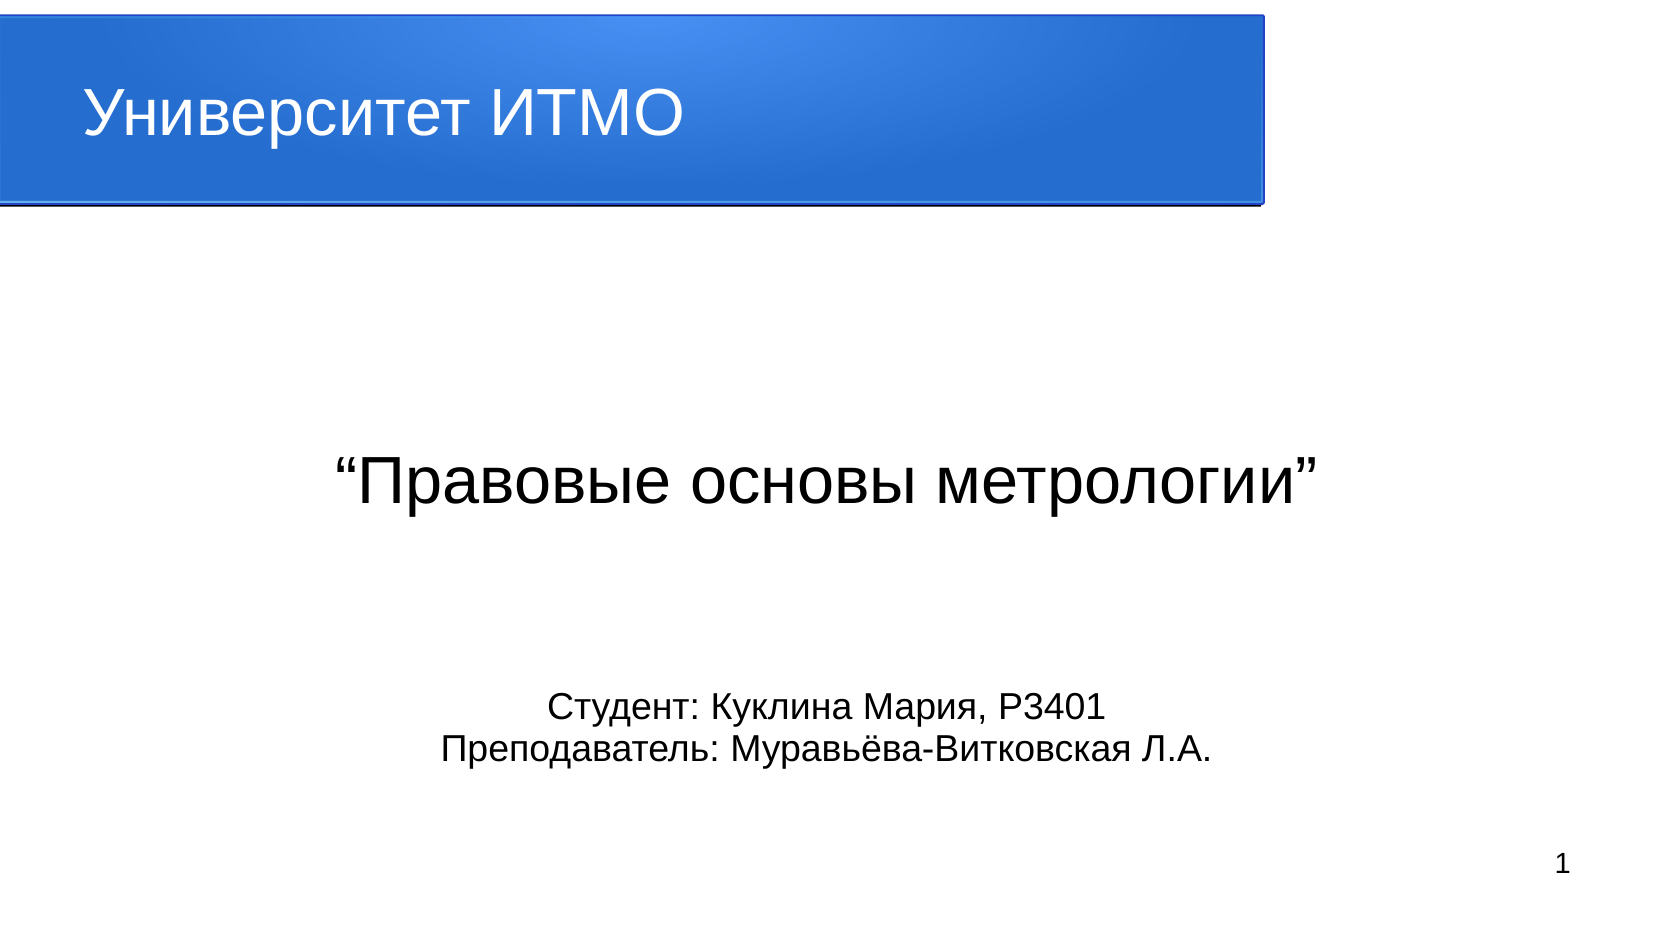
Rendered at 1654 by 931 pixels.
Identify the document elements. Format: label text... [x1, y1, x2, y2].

subtitle “Правовые основы метрологии” Студент: Куклина Мария, P3401 Преподаватель: Муравьёва-Витковская Л.А. [82, 218, 1571, 770]
title Университет ИТМО [82, 35, 1235, 189]
